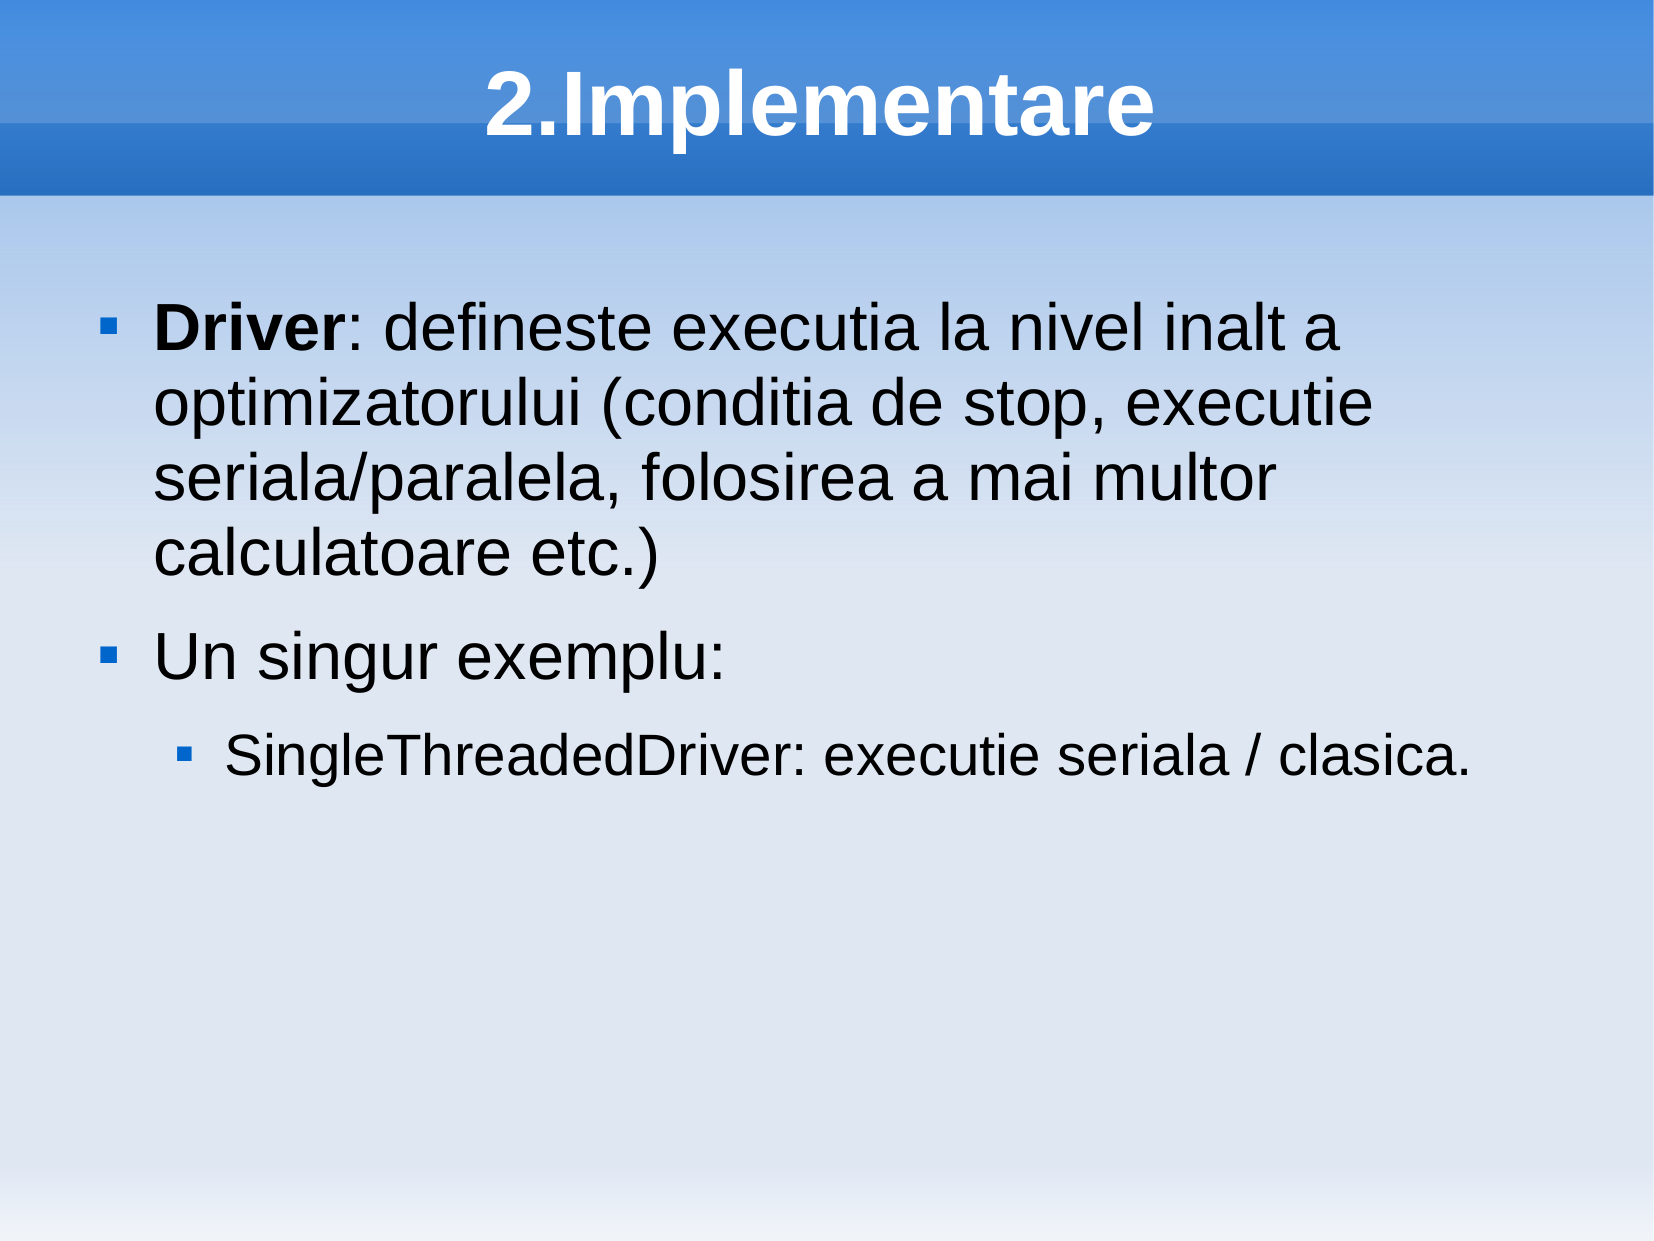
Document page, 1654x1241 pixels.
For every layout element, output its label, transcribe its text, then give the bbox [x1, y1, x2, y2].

picture [0, 0, 1654, 1241]
title 2.Implementare [76, 7, 1565, 200]
list Driver: defineste executia la nivel inalt a optimizatorului (conditia de stop, executie seriala/paralela, folosirea a mai multor calculatoare etc.) Un singur exemplu: SingleThreadedDriver: executie seriala / clasica. [82, 290, 1571, 1094]
